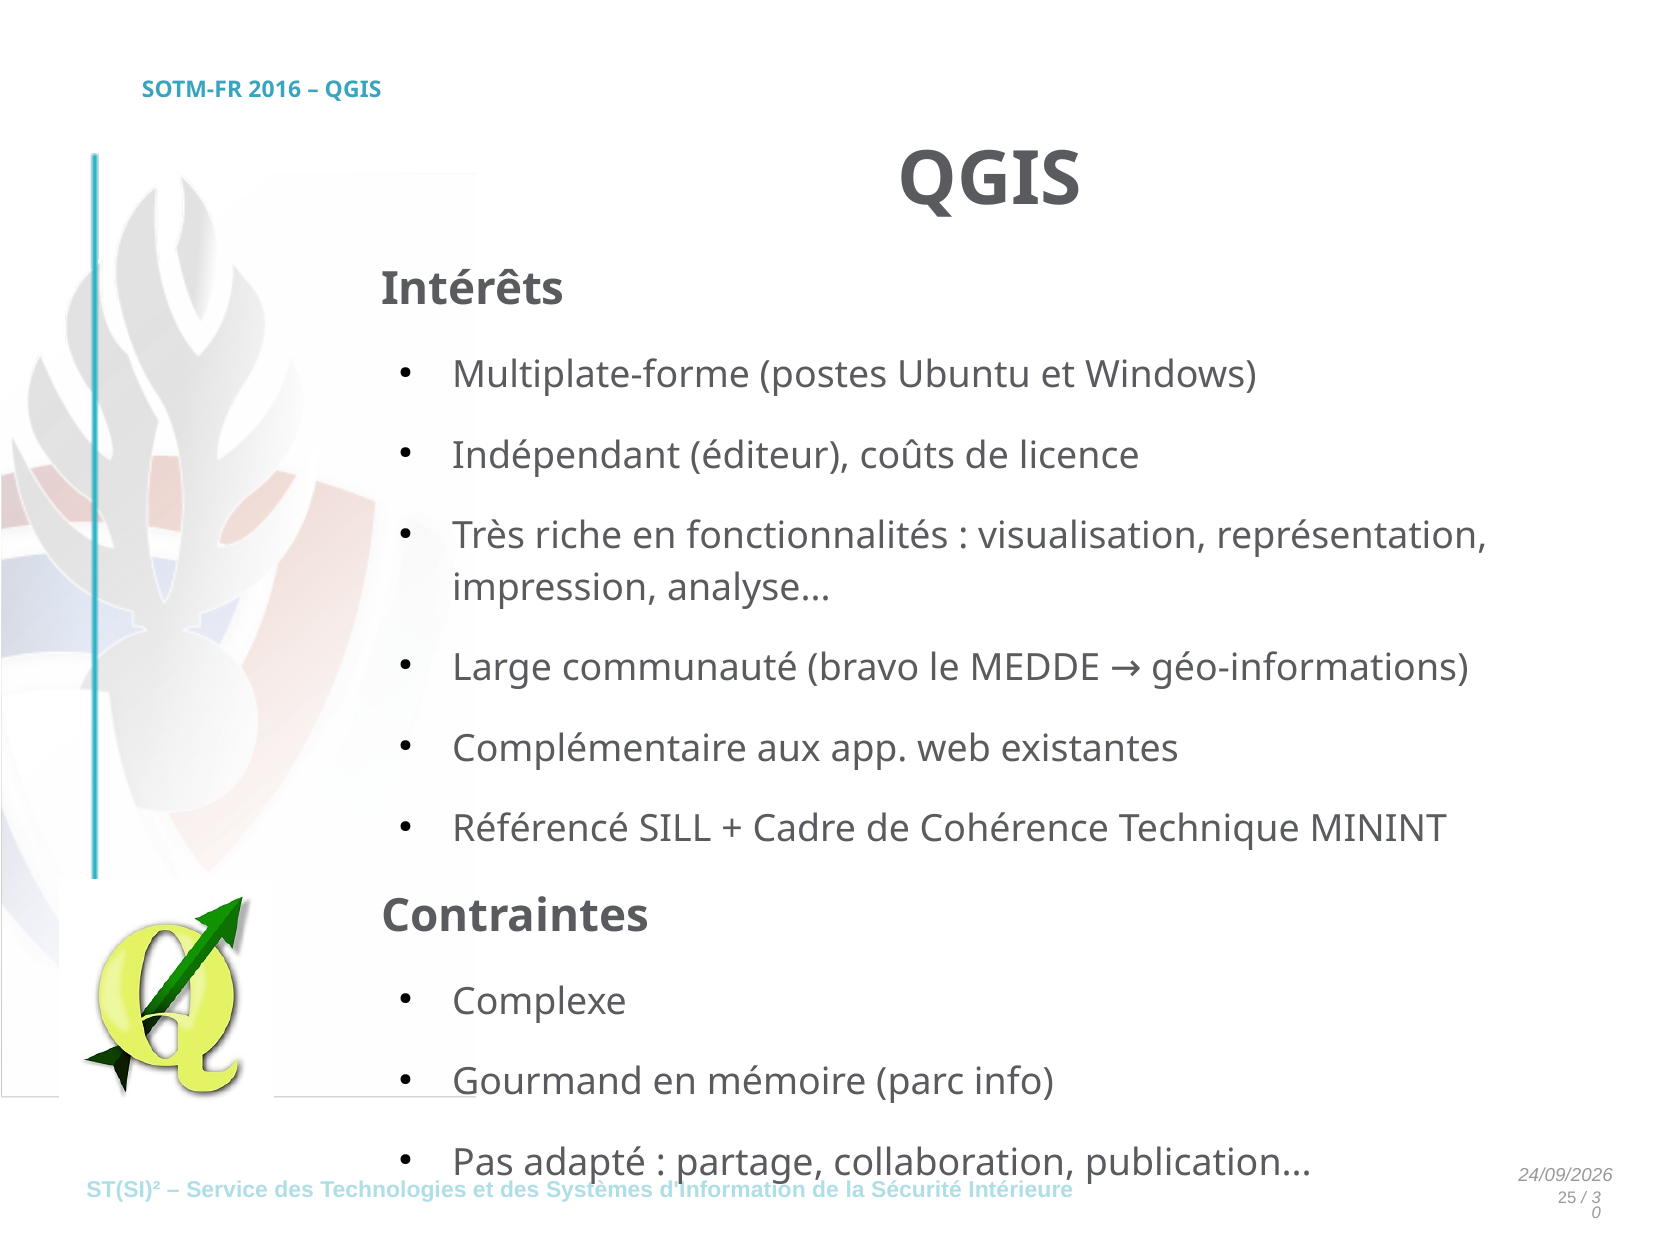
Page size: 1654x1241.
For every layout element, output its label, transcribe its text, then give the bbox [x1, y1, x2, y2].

list QGIS Intérêts Multiplate-forme (postes Ubuntu et Windows) Indépendant (éditeur), coûts de licence Très riche en fonctionnalités : visualisation, représentation, impression, analyse... Large communauté (bravo le MEDDE → géo-informations) Complémentaire aux app. web existantes Référencé SILL + Cadre de Cohérence Technique MININT Contraintes Complexe Gourmand en mémoire (parc info) Pas adapté : partage, collaboration, publication... [381, 124, 1619, 1167]
title SOTM-FR 2016 – QGIS [141, 70, 1571, 107]
picture [0, 86, 476, 1176]
